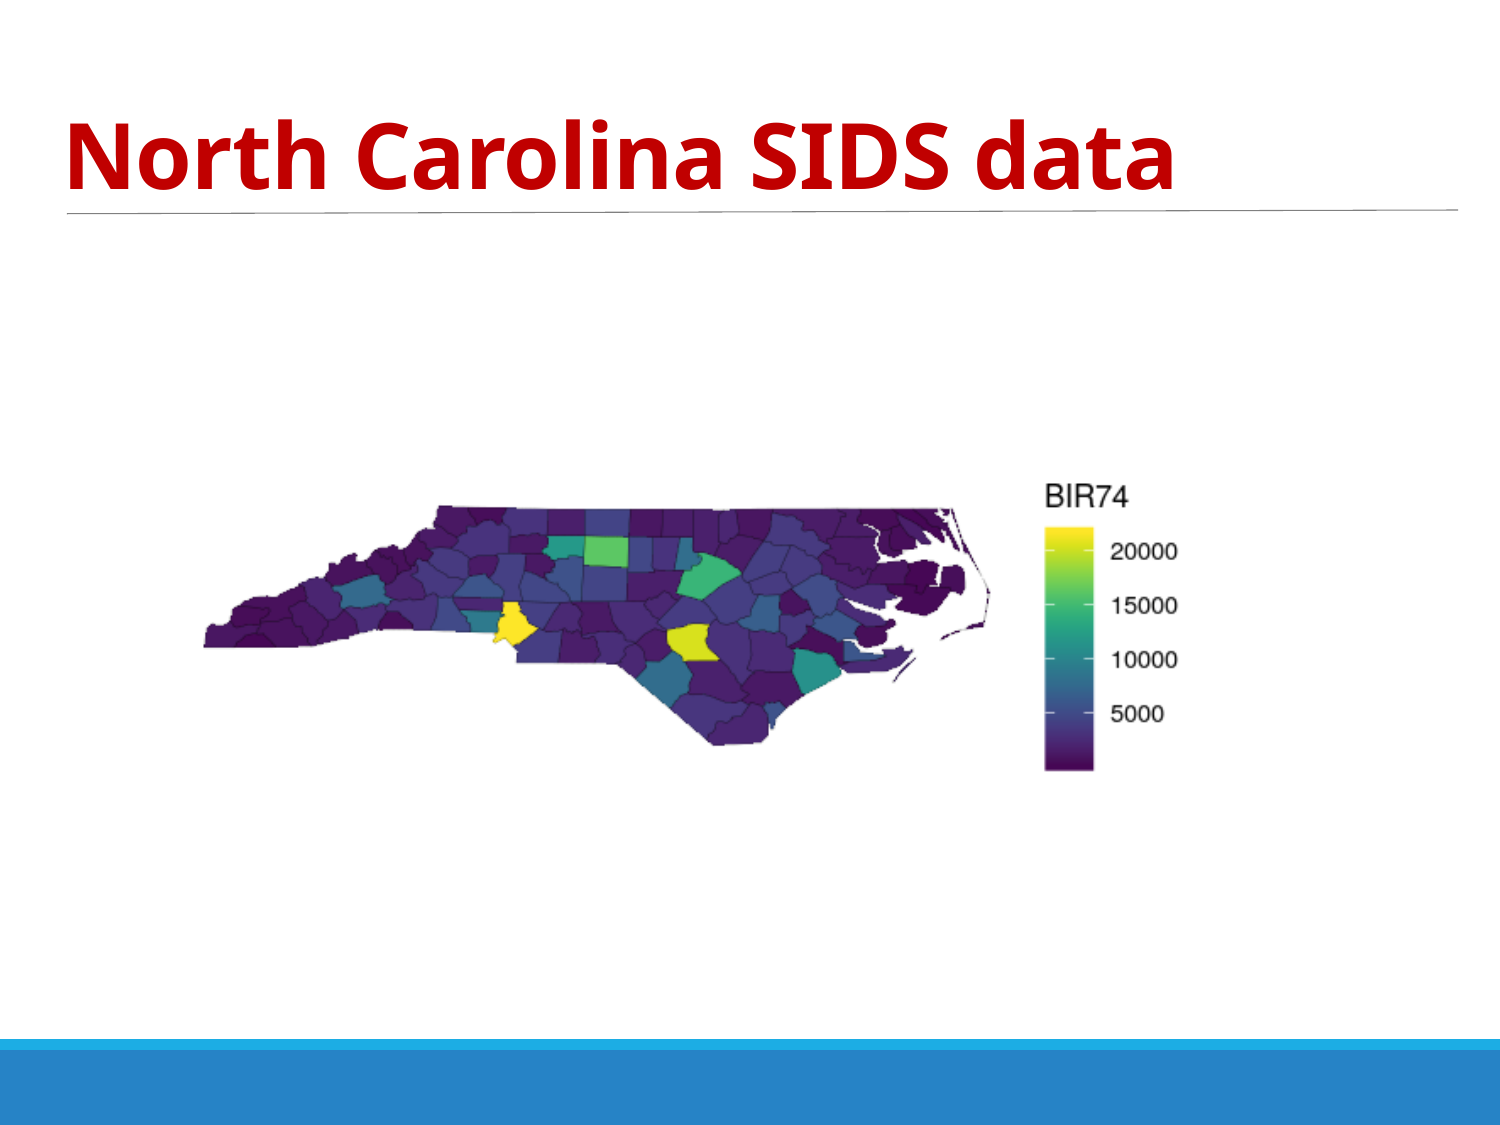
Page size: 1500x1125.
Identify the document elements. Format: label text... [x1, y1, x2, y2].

title North Carolina SIDS data [62, 58, 1471, 257]
picture [165, 220, 1180, 1032]
